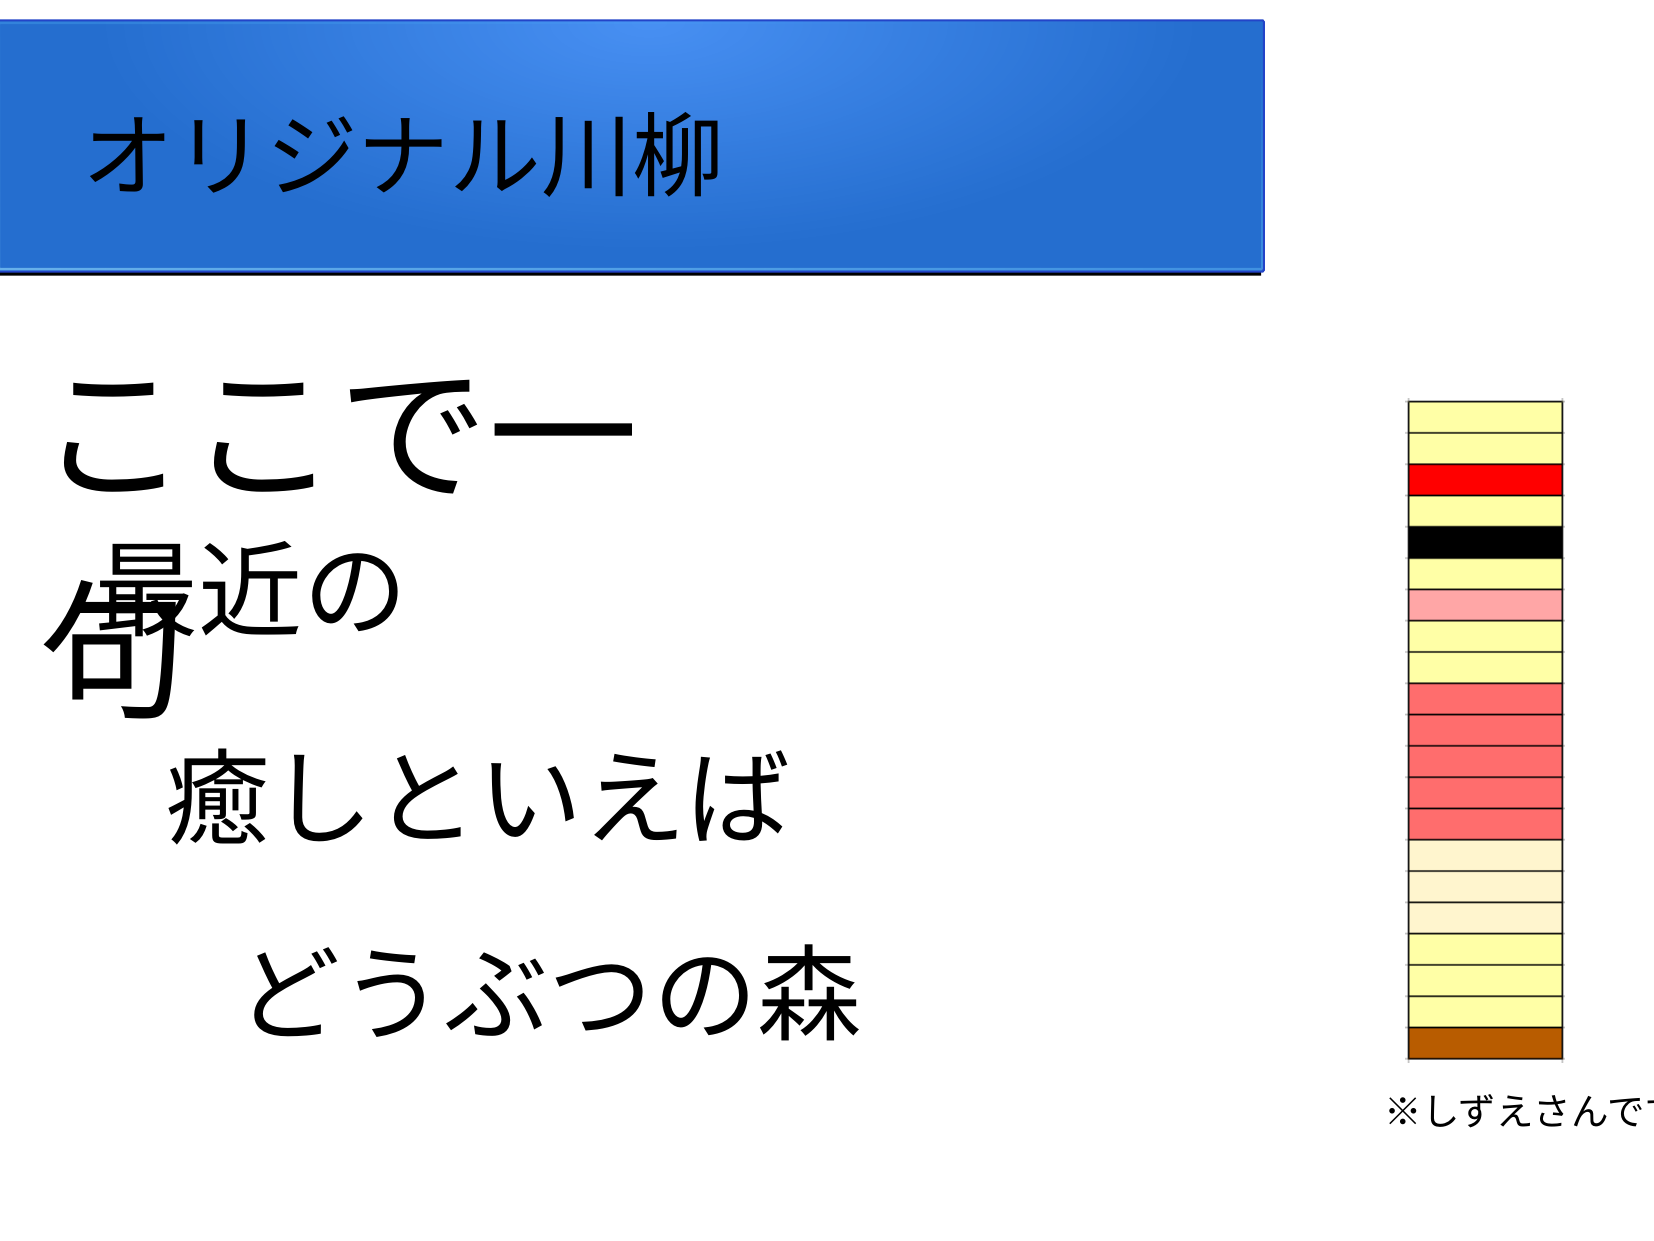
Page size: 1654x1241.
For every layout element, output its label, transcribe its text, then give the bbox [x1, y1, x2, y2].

text_box ここで一句 [23, 307, 780, 473]
picture [1405, 398, 1565, 1063]
text_box ※しずえさんです [1370, 1074, 1654, 1165]
title オリジナル川柳 [82, 47, 1235, 252]
list 最近の 癒しといえば どうぶつの森 [23, 507, 863, 1228]
